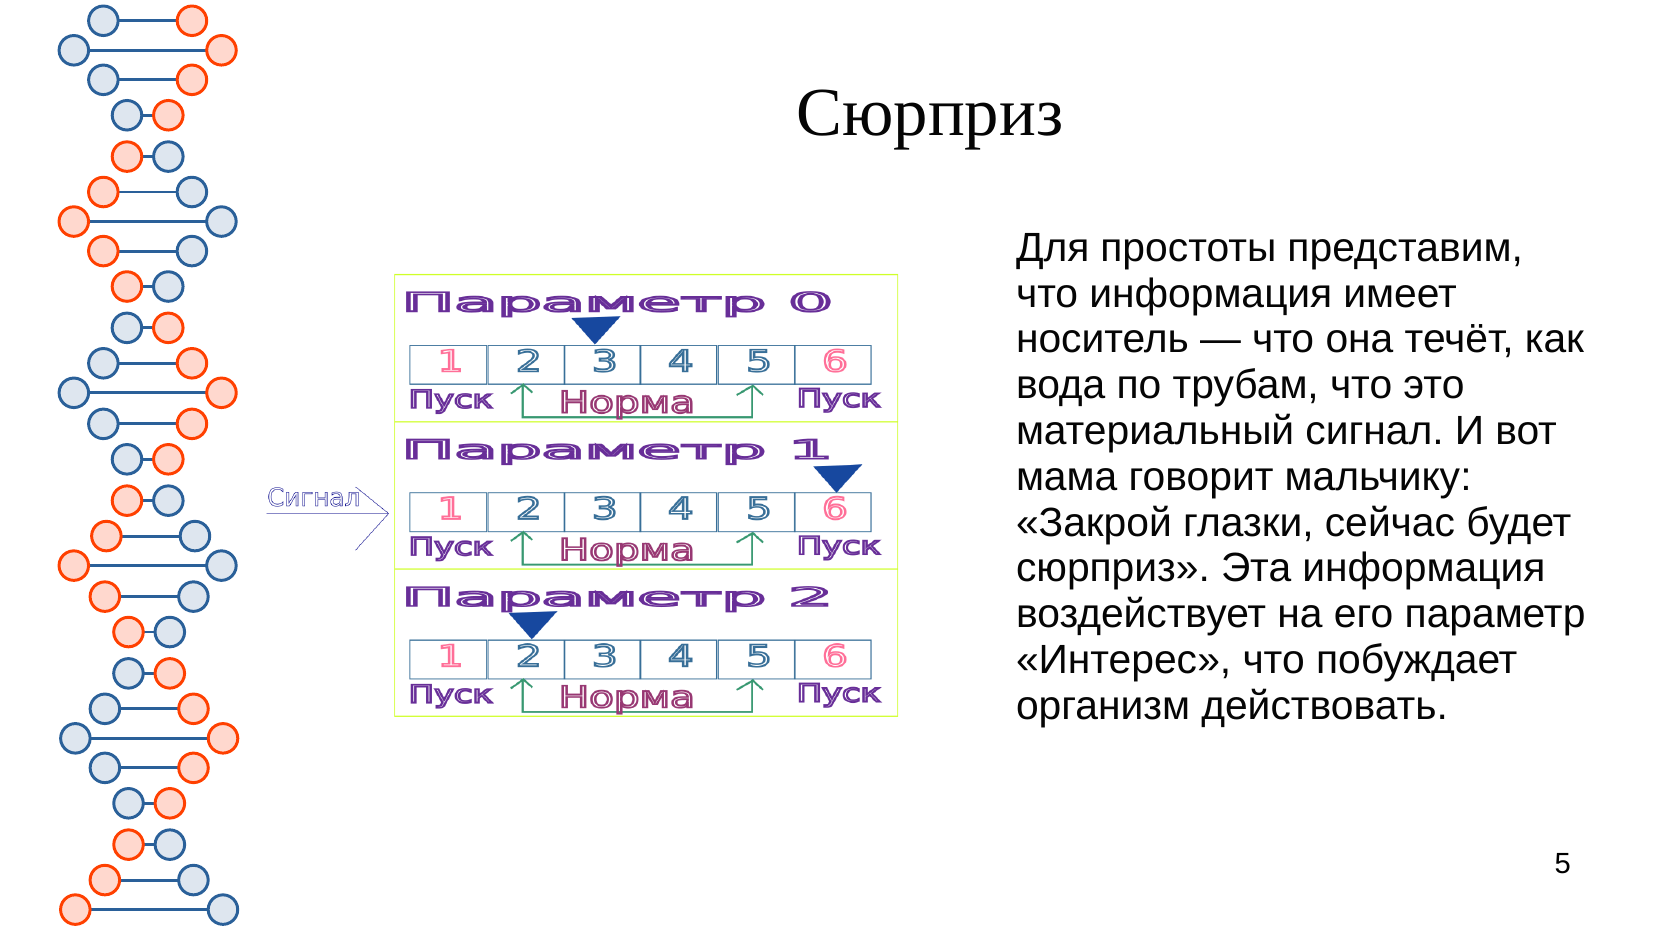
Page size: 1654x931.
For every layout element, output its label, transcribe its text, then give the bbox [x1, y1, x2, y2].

picture [265, 264, 915, 724]
title Сюрприз [265, 35, 1595, 189]
list Для простоты представим, что информация имеет носитель — что она течёт, как вода по трубам, что это материальный сигнал. И вот мама говорит мальчику: «Закрой глазки, сейчас будет сюрприз». Эта информация воздействует на его параметр «Интерес», что побуждает организм действовать. [946, 224, 1595, 764]
